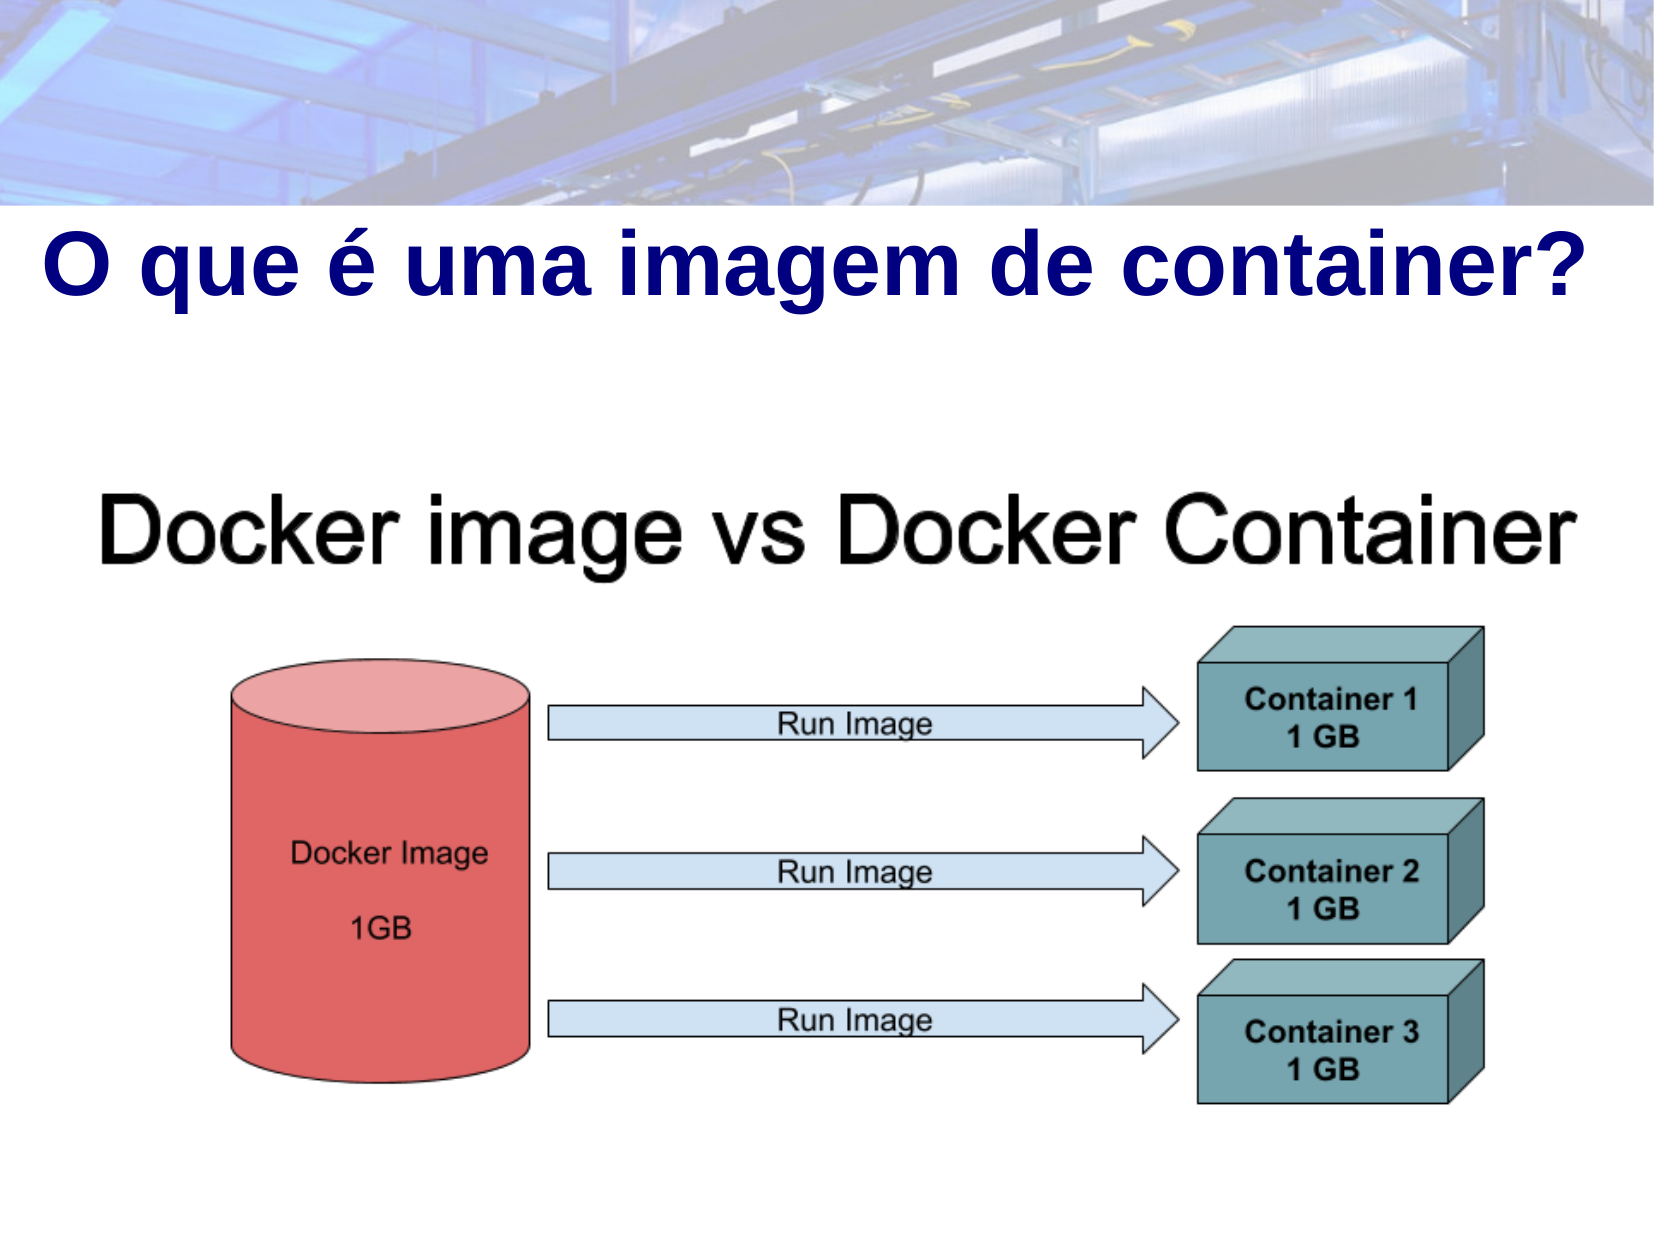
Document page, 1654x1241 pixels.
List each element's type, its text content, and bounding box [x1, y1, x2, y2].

picture [0, 0, 1654, 1241]
text_box O que é uma imagem de container? [1, 205, 1632, 1241]
